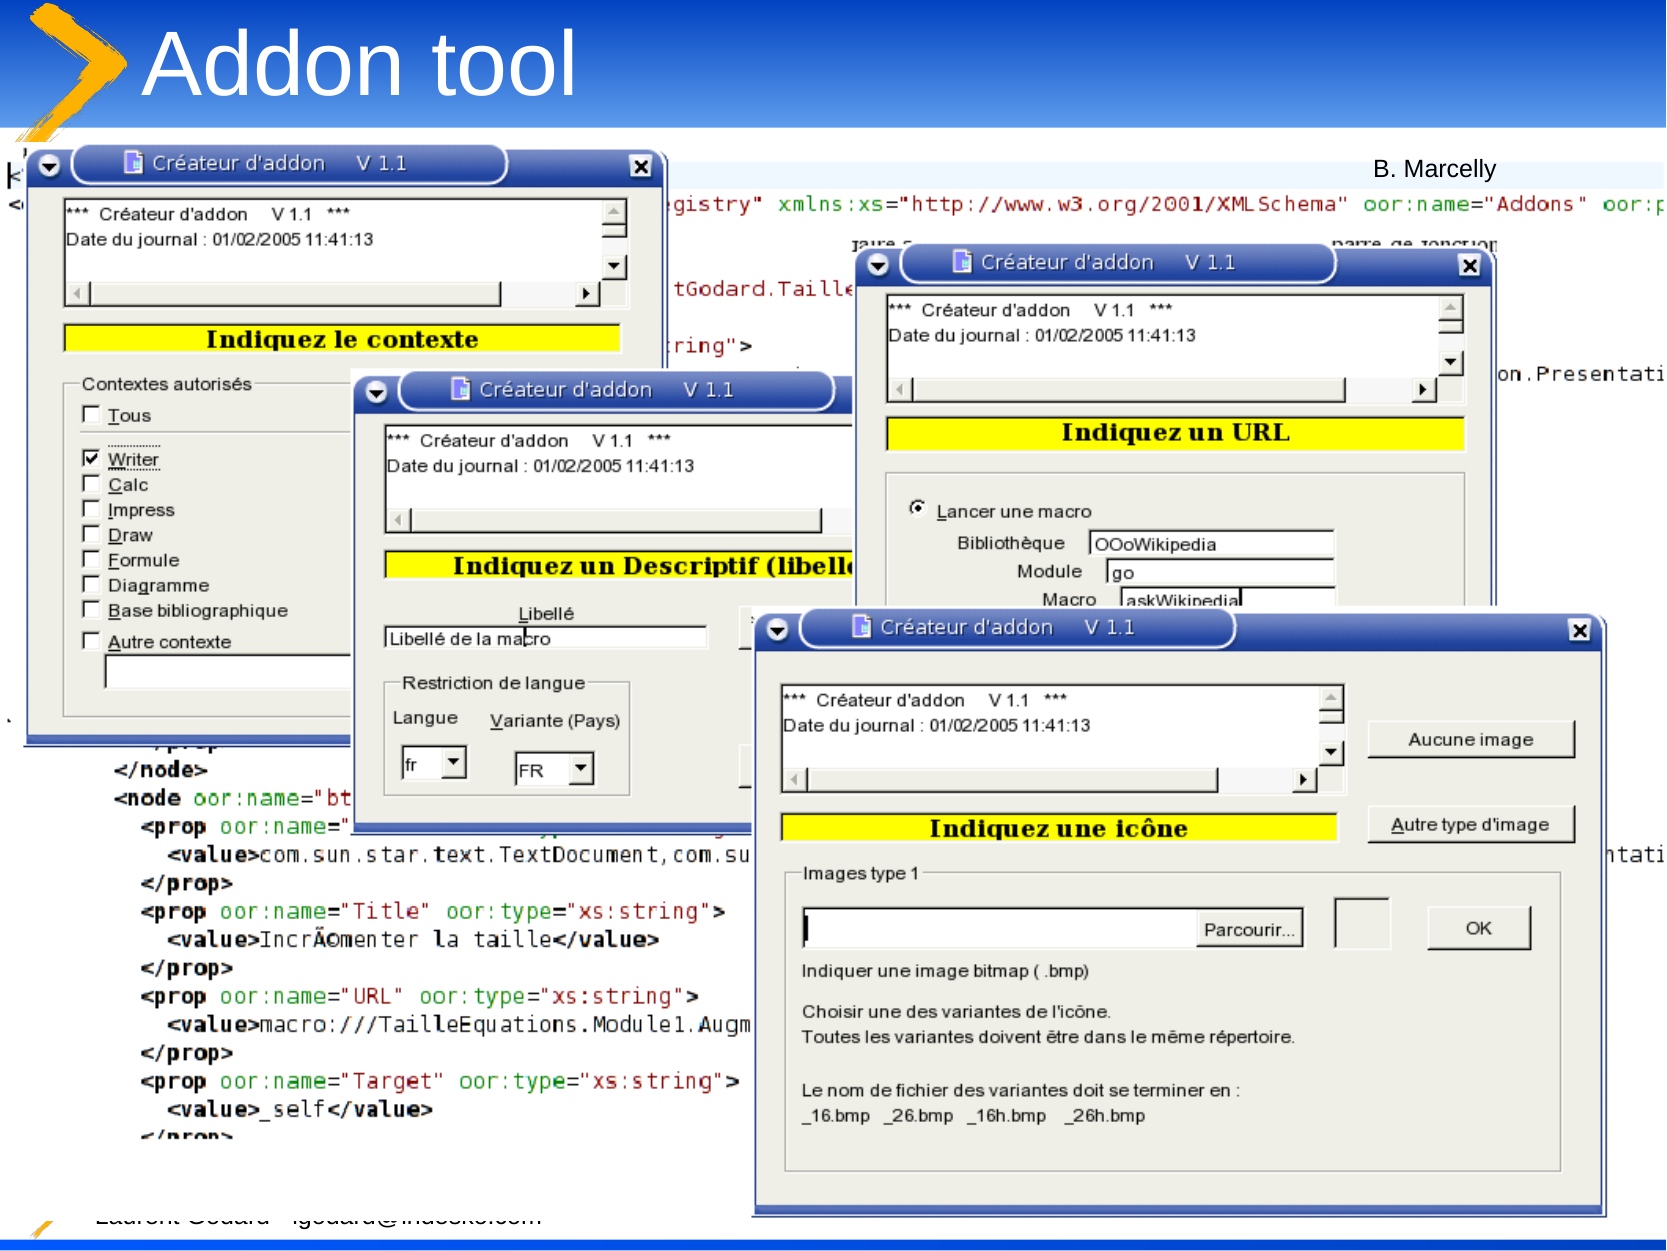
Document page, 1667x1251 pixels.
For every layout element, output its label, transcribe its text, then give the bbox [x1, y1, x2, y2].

picture [0, 2, 1667, 1241]
text_box B. Marcelly [1358, 147, 1654, 191]
title Addon tool [137, 0, 1585, 142]
